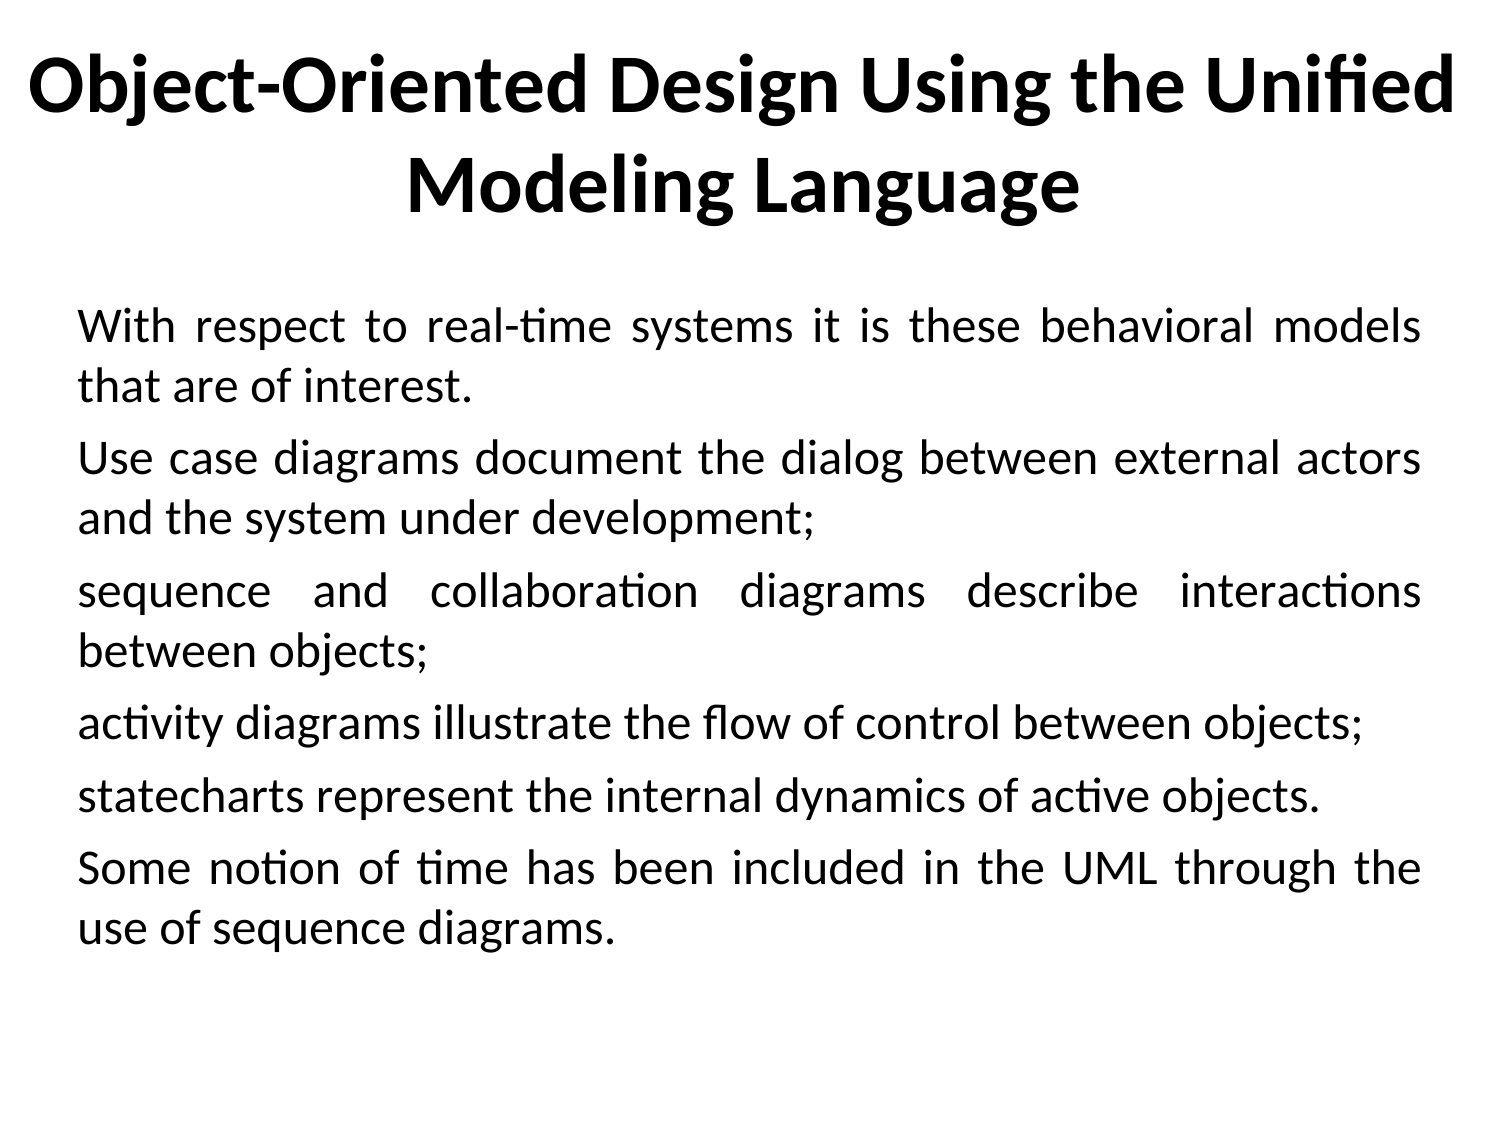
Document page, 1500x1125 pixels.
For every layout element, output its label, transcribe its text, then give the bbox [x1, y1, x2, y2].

subtitle With respect to real-time systems it is these behavioral models that are of interest. Use case diagrams document the dialog between external actors and the system under development; sequence and collaboration diagrams describe interactions between objects; activity diagrams illustrate the flow of control between objects; statecharts represent the internal dynamics of active objects. Some notion of time has been included in the UML through the use of sequence diagrams. [62, 212, 1438, 1088]
title Object-Oriented Design Using the Unified Modeling Language [0, 21, 1488, 238]
